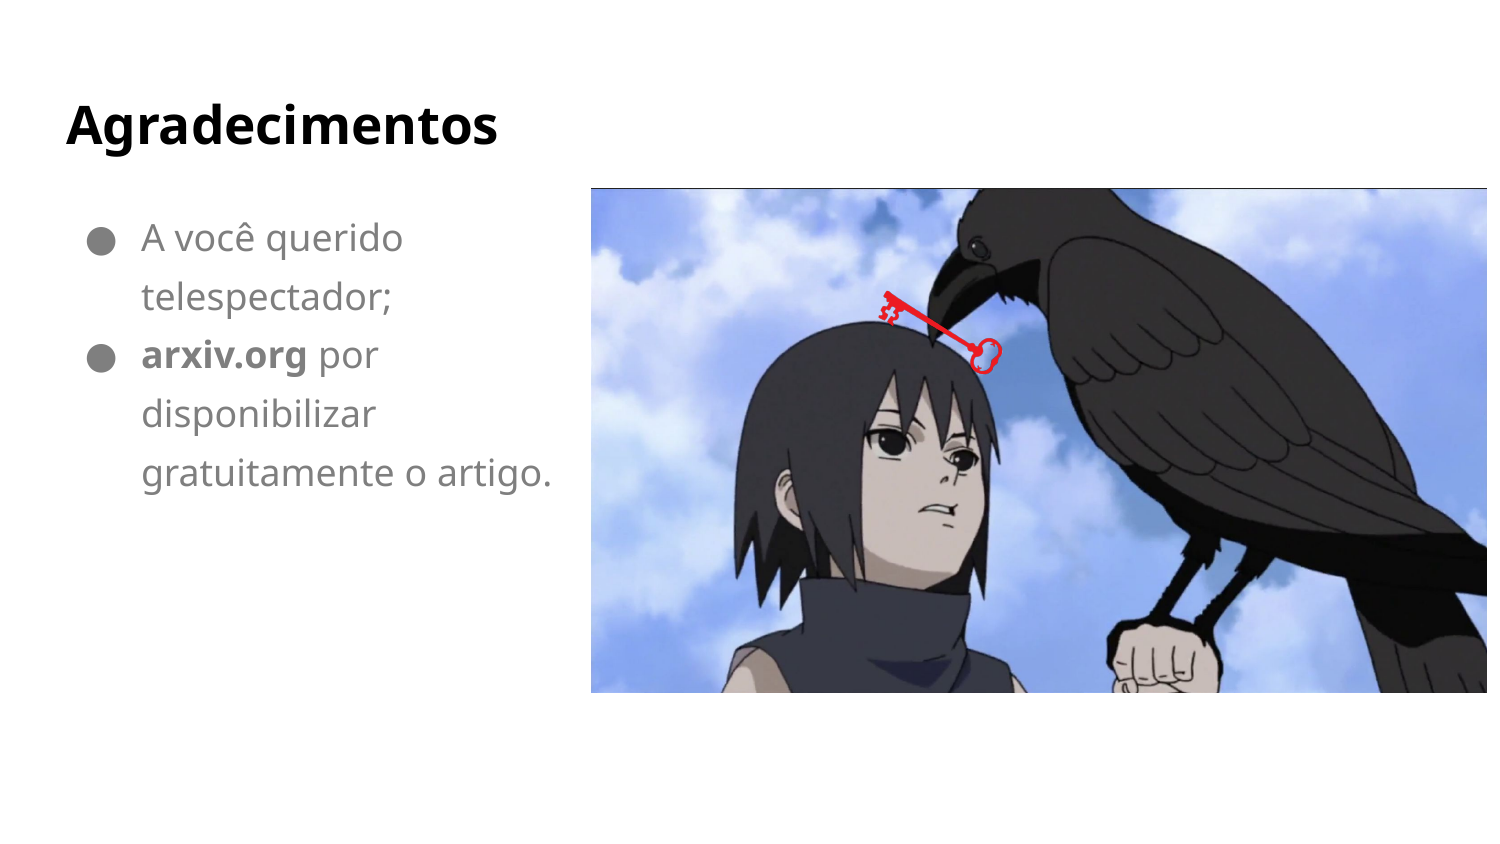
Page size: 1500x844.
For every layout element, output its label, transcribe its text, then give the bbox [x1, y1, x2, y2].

picture [591, 188, 1487, 693]
list A você querido telespectador; arxiv.org por disponibilizar gratuitamente o artigo. [51, 189, 615, 750]
title Agradecimentos [51, 72, 1449, 176]
